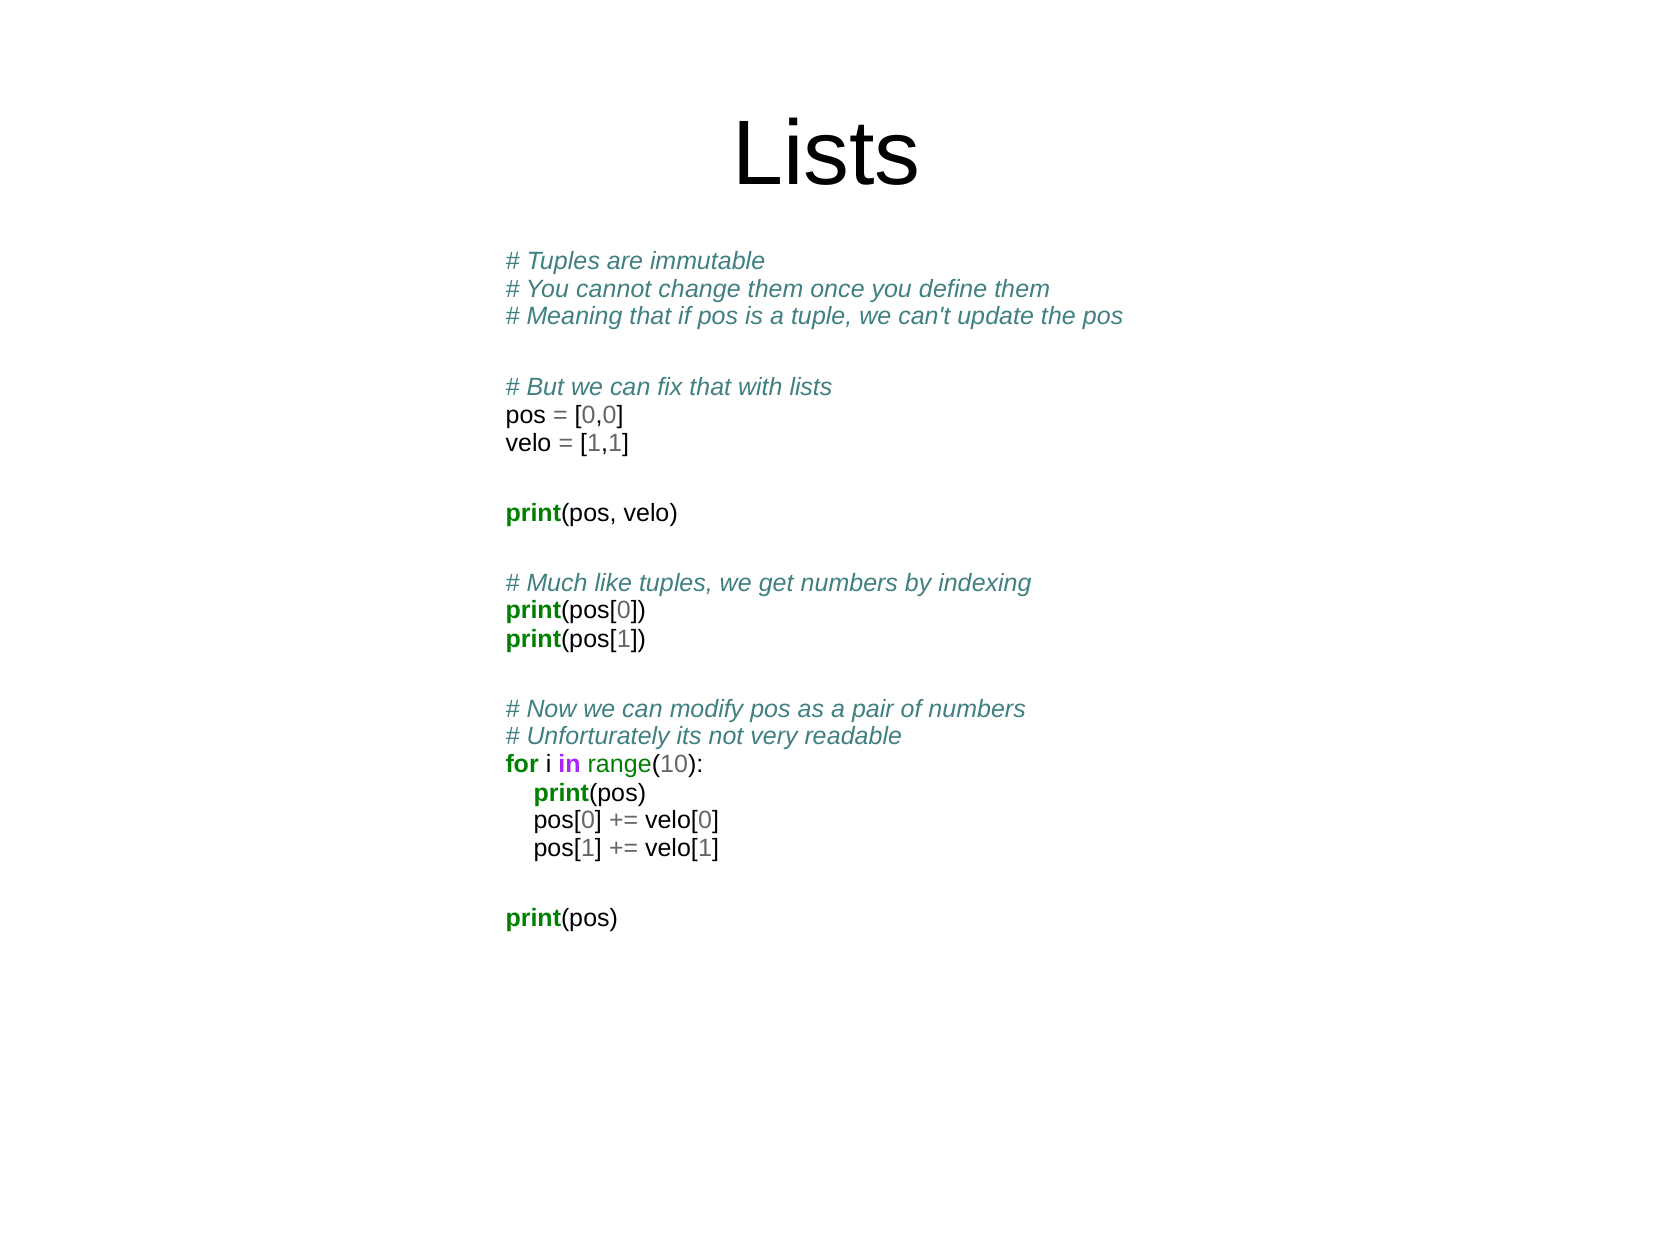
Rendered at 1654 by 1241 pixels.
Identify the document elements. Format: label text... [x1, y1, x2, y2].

title Lists [82, 49, 1571, 257]
text_box # Tuples are immutable # You cannot change them once you define them # Meaning that if pos is a tuple, we can't update the pos # But we can fix that with lists pos = [0,0] velo = [1,1] print(pos, velo) # Much like tuples, we get numbers by indexing print(pos[0]) print(pos[1]) # Now we can modify pos as a pair of numbers # Unforturately its not very readable for i in range(10): print(pos) pos[0] += velo[0] pos[1] += velo[1] print(pos) [490, 257, 1163, 1002]
